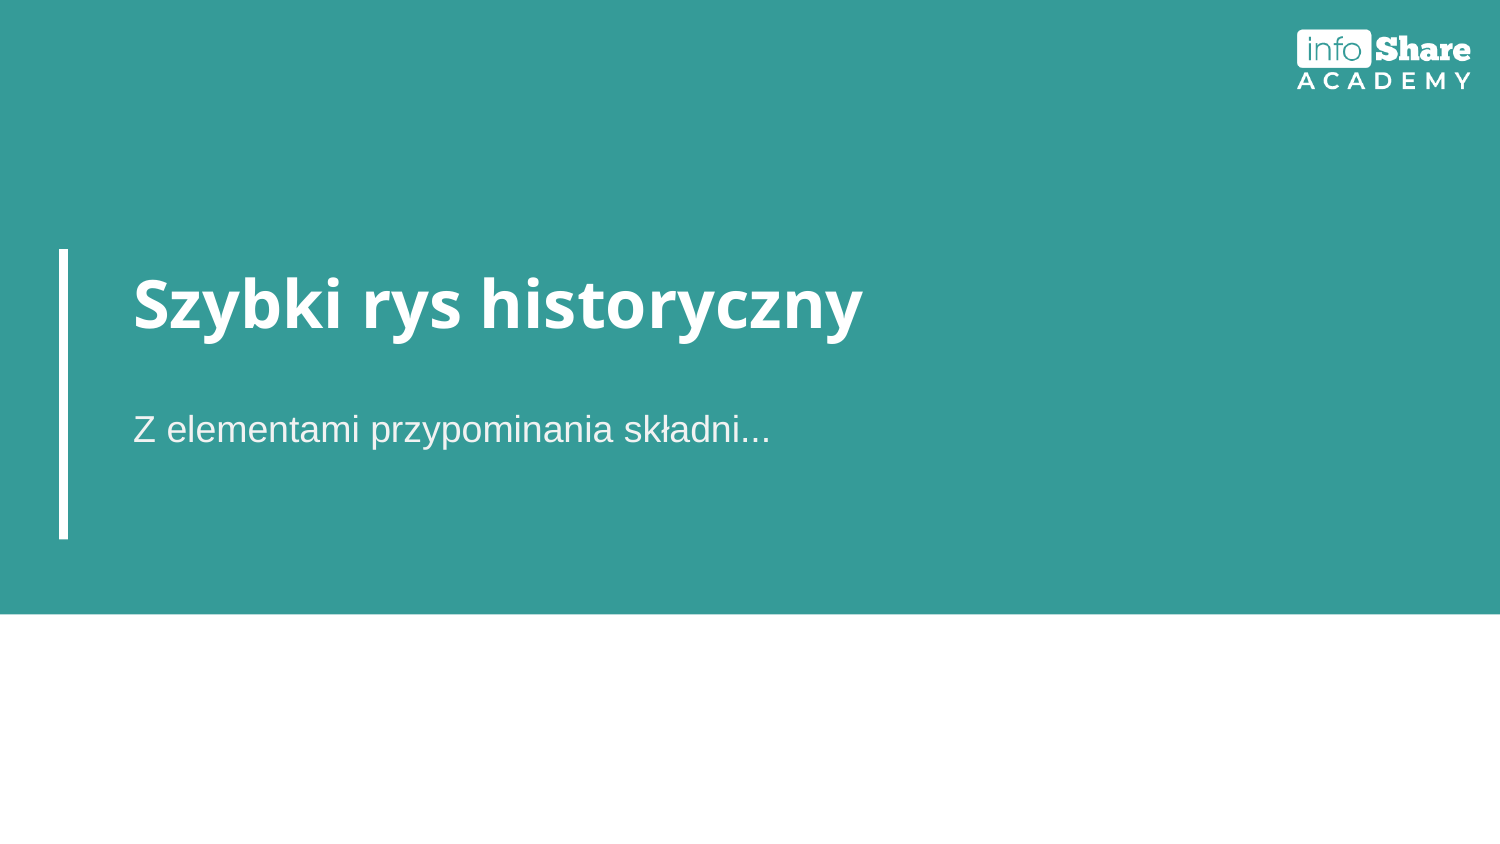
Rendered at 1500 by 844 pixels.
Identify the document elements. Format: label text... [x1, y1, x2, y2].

subtitle Z elementami przypominania składni... [118, 383, 1250, 470]
title Szybki rys historyczny [118, 236, 1250, 383]
picture [1267, 0, 1500, 119]
